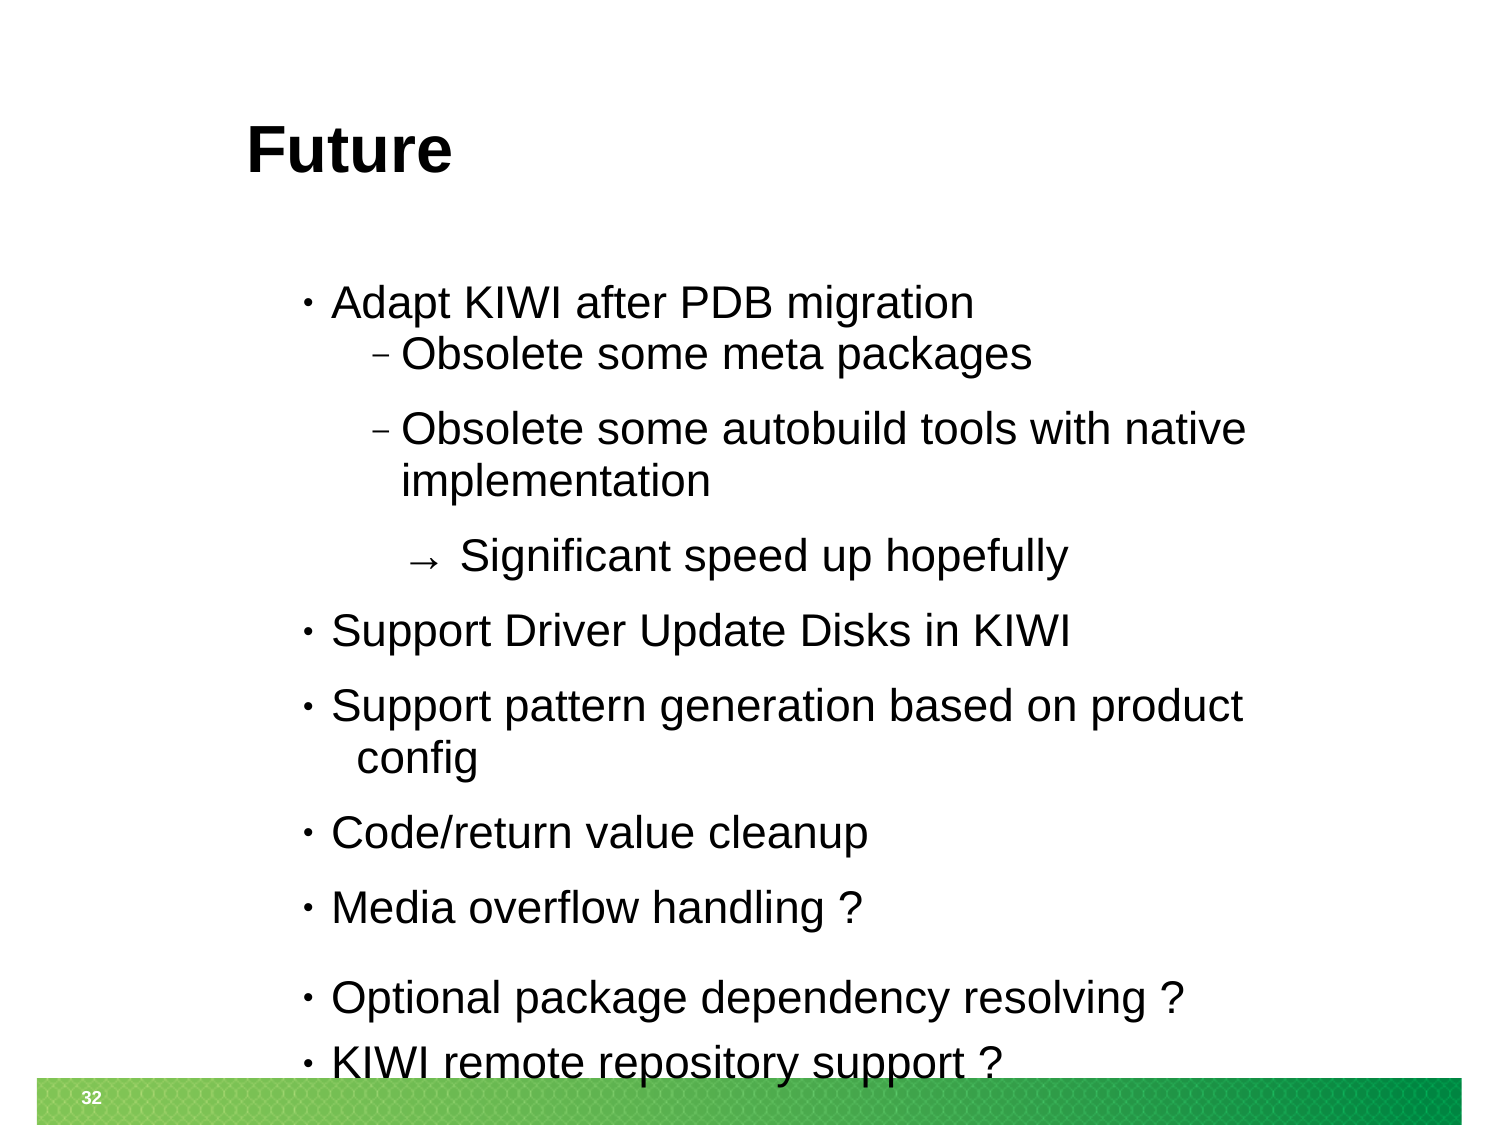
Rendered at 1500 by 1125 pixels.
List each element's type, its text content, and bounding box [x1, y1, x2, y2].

list Adapt KIWI after PDB migration Obsolete some meta packages Obsolete some autobuild tools with native implementation → Significant speed up hopefully Support Driver Update Disks in KIWI Support pattern generation based on product config Code/return value cleanup Media overflow handling ? Optional package dependency resolving ? KIWI remote repository support ? [245, 269, 1409, 1097]
picture [36, 1078, 1462, 1125]
title Future [246, 60, 1409, 239]
